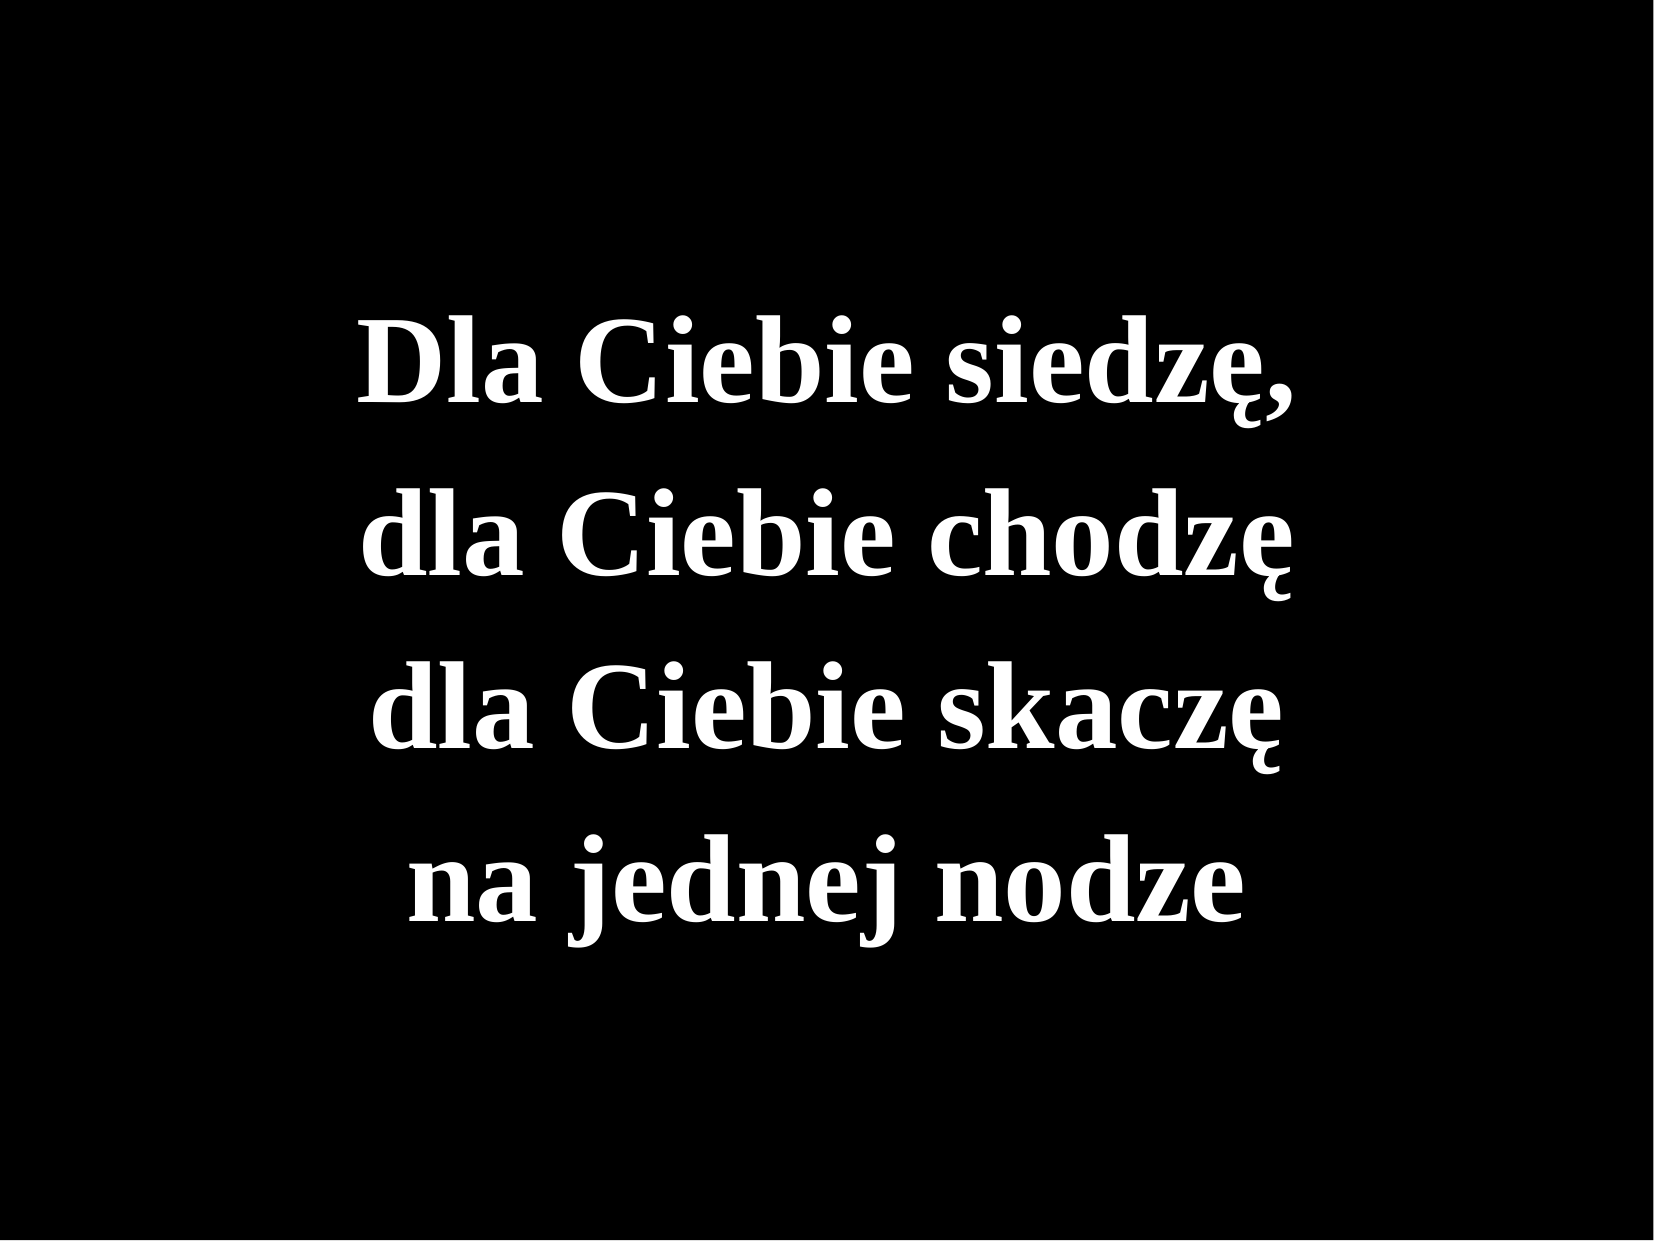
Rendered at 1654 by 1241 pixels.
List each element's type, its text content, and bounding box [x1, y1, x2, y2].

title Dla Ciebie siedzę, ppp dla Ciebie chodzę ppp dla Ciebie skaczę ppp na jednej nodze [0, 0, 1654, 1241]
